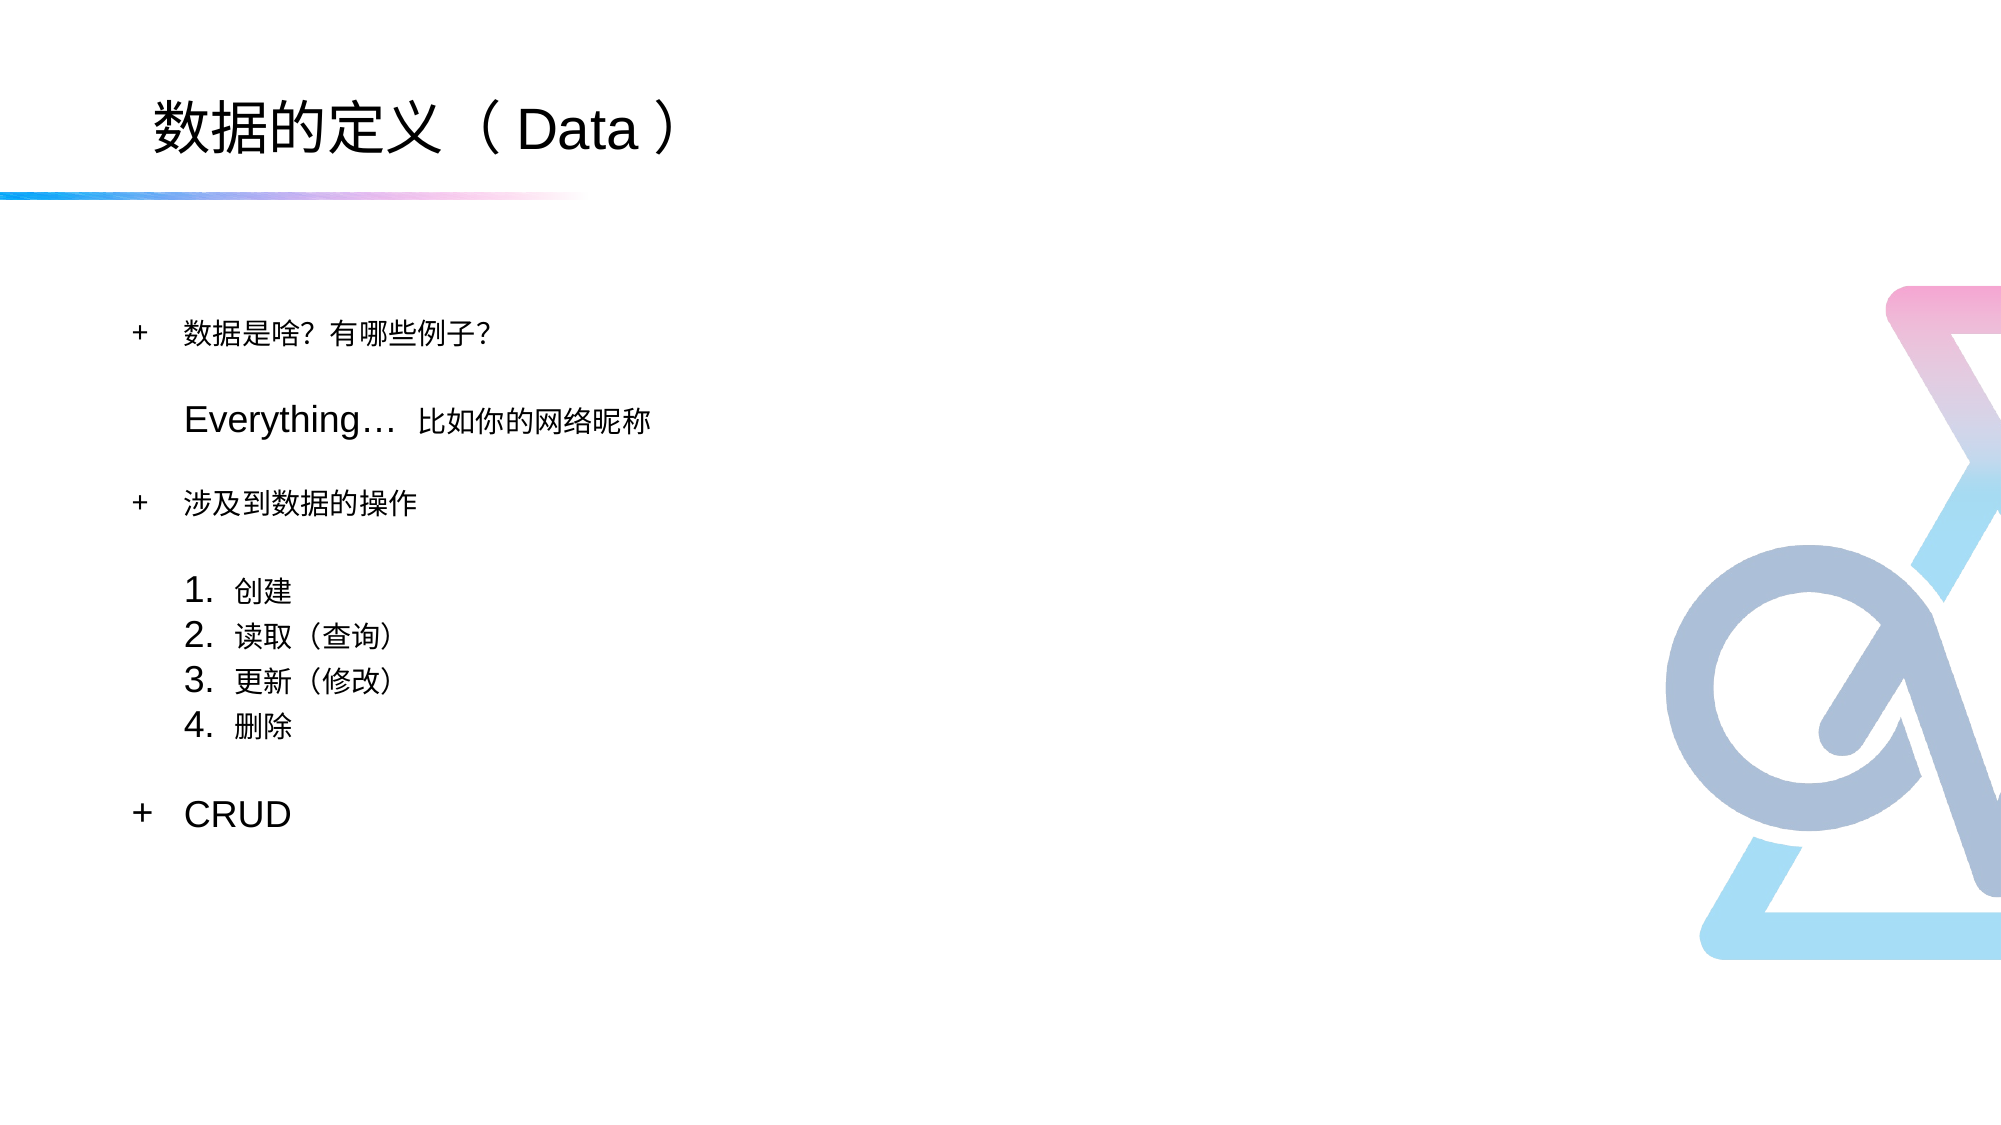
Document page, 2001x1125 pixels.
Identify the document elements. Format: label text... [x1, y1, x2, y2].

picture [7, 192, 19, 198]
picture [21, 192, 47, 200]
text_box 数据是啥？有哪些例子？ Everything… 比如你的网络昵称 涉及到数据的操作 1. 创建 2. 读取（查询） 3. 更新（修改） 4. 删除 CRUD [93, 299, 1388, 850]
title 数据的定义（Data） [137, 46, 1863, 216]
